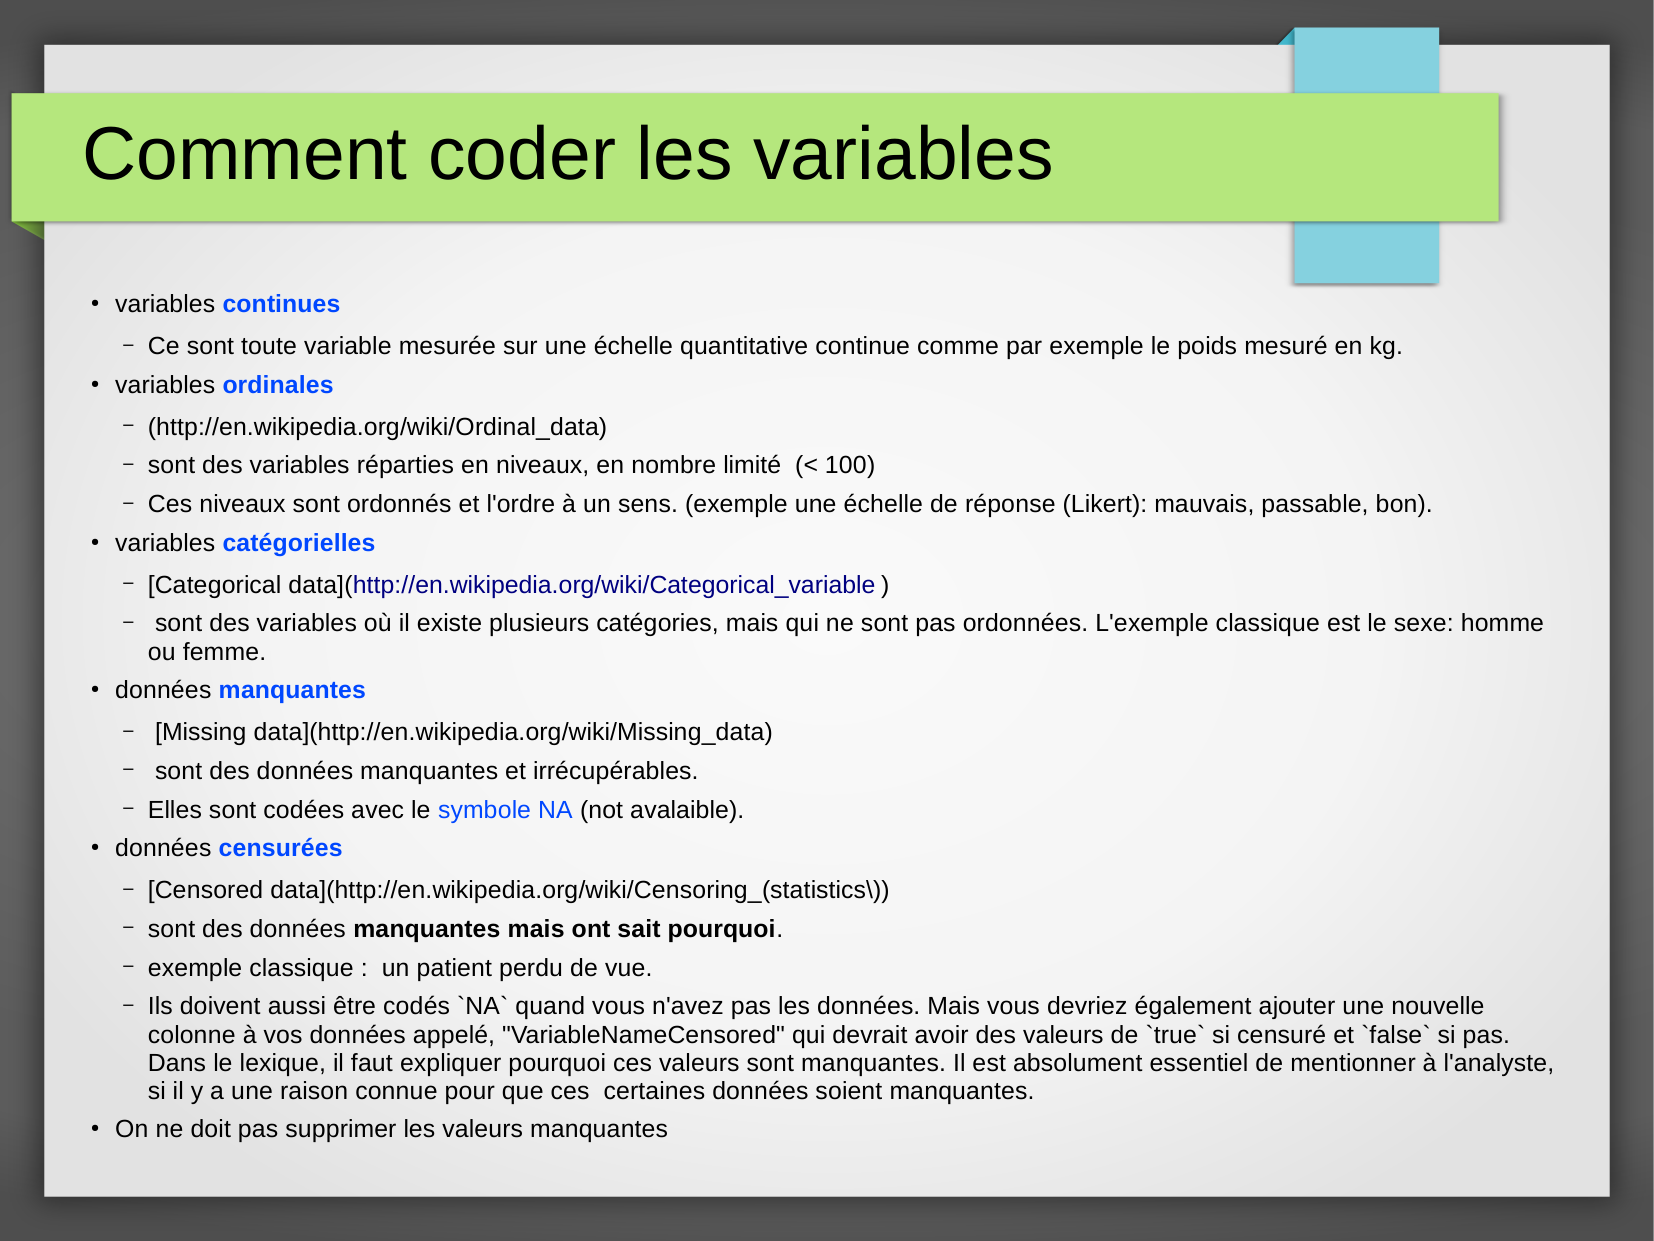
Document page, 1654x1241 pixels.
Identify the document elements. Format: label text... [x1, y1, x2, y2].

list variables continues Ce sont toute variable mesurée sur une échelle quantitative continue comme par exemple le poids mesuré en kg. variables ordinales (http://en.wikipedia.org/wiki/Ordinal_data) sont des variables réparties en niveaux, en nombre limité (< 100) Ces niveaux sont ordonnés et l'ordre à un sens. (exemple une échelle de réponse (Likert): mauvais, passable, bon). variables catégorielles [Categorical data](http://en.wikipedia.org/wiki/Categorical_variable) sont des variables où il existe plusieurs catégories, mais qui ne sont pas ordonnées. L'exemple classique est le sexe: homme ou femme. données manquantes [Missing data](http://en.wikipedia.org/wiki/Missing_data) sont des données manquantes et irrécupérables. Elles sont codées avec le symbole NA (not avalaible). données censurées [Censored data](http://en.wikipedia.org/wiki/Censoring_(statistics\)) sont des données manquantes mais ont sait pourquoi. exemple classique : un patient perdu de vue. Ils doivent aussi être codés `NA` quand vous n'avez pas les données. Mais vous devriez également ajouter une nouvelle colonne à vos données appelé, "VariableNameCensored" qui devrait avoir des valeurs de `true` si censuré et `false` si pas. Dans le lexique, il faut expliquer pourquoi ces valeurs sont manquantes. Il est absolument essentiel de mentionner à l'analyste, si il y a une raison connue pour que ces certaines données soient manquantes. On ne doit pas supprimer les valeurs manquantes [82, 290, 1571, 1146]
title Comment coder les variables [82, 94, 1264, 213]
picture [0, 0, 1654, 1241]
